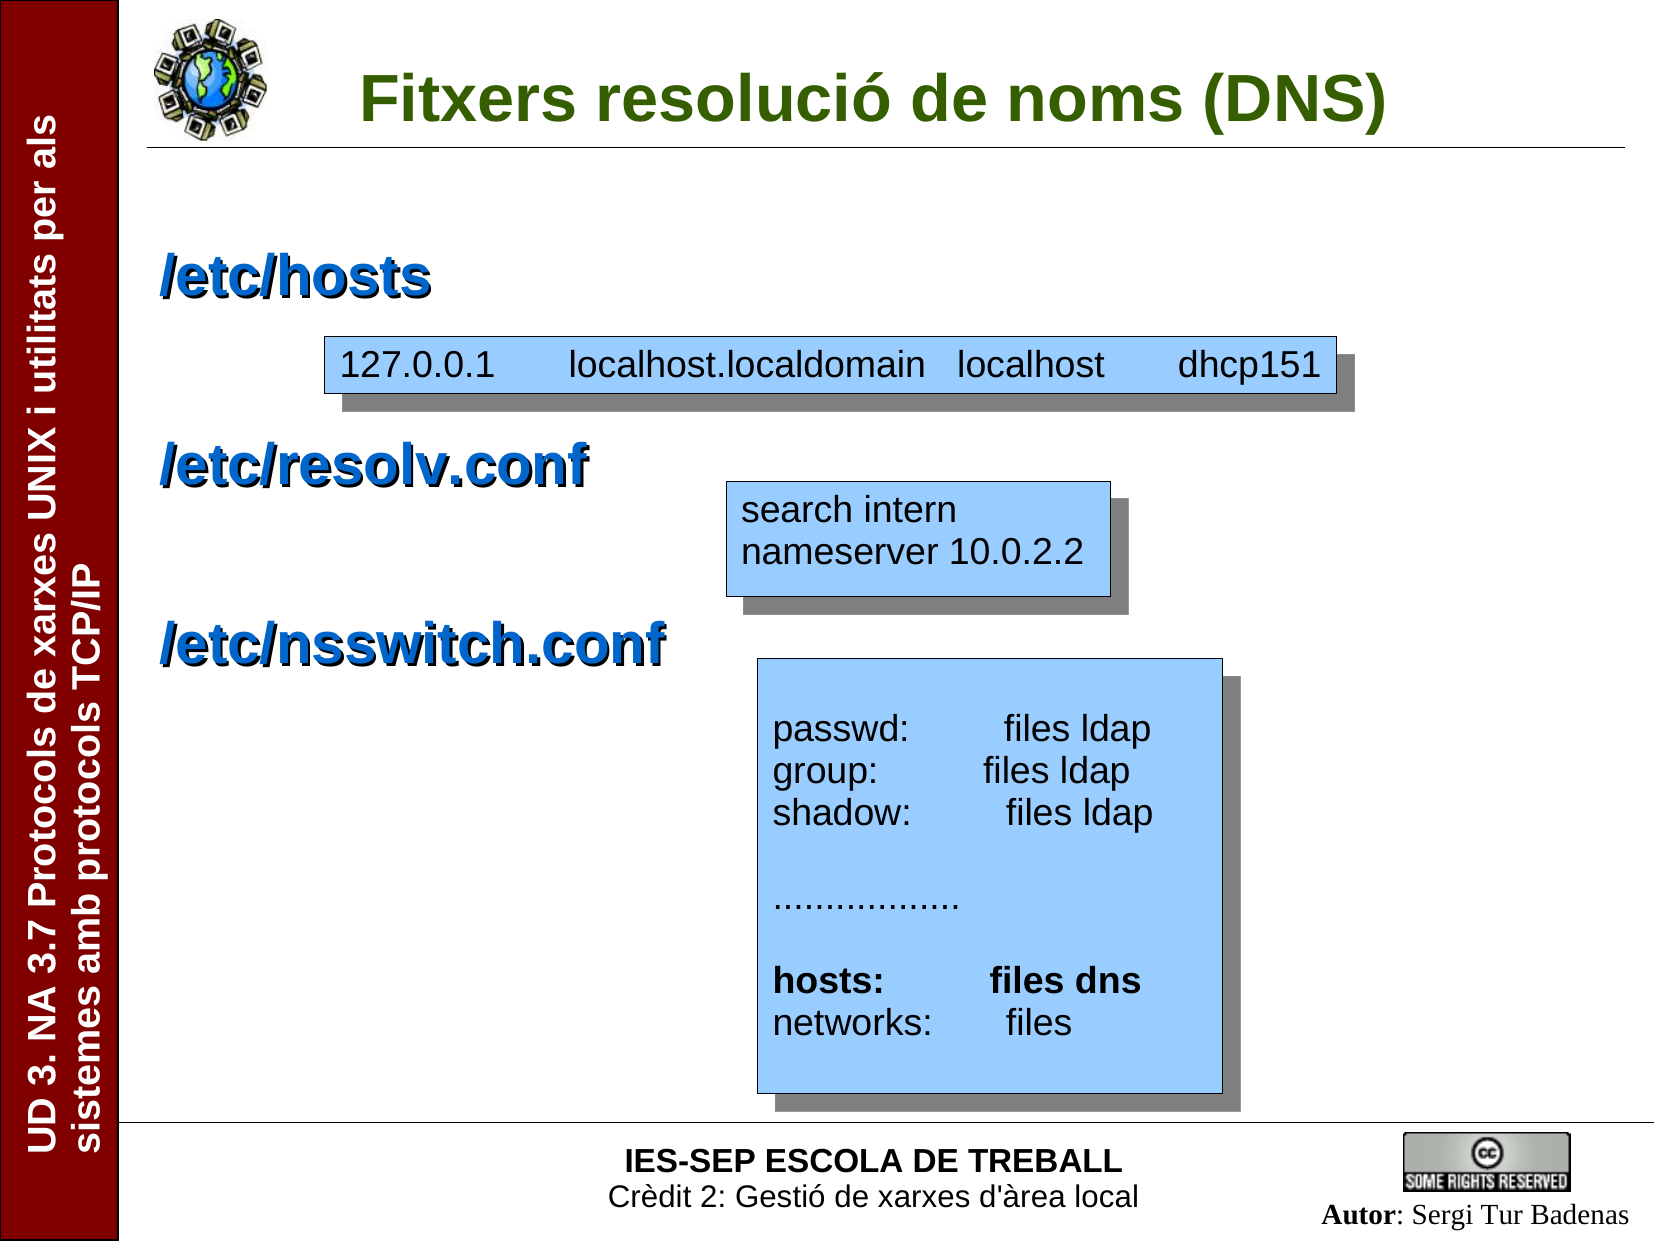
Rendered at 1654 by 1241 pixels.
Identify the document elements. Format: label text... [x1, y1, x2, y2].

picture [1403, 1132, 1571, 1192]
text_box 127.0.0.1 localhost.localdomain localhost dhcp151 [324, 336, 1337, 394]
text_box search intern nameserver 10.0.2.2 [726, 481, 1111, 597]
title Fitxers resolució de noms (DNS) [129, 49, 1619, 148]
text_box passwd: files ldap group: files ldap shadow: files ldap .................. hosts: files dns networks: files [757, 658, 1223, 1094]
picture [154, 19, 268, 49]
list /etc/hosts /etc/resolv.conf /etc/nsswitch.conf [141, 242, 1630, 1093]
